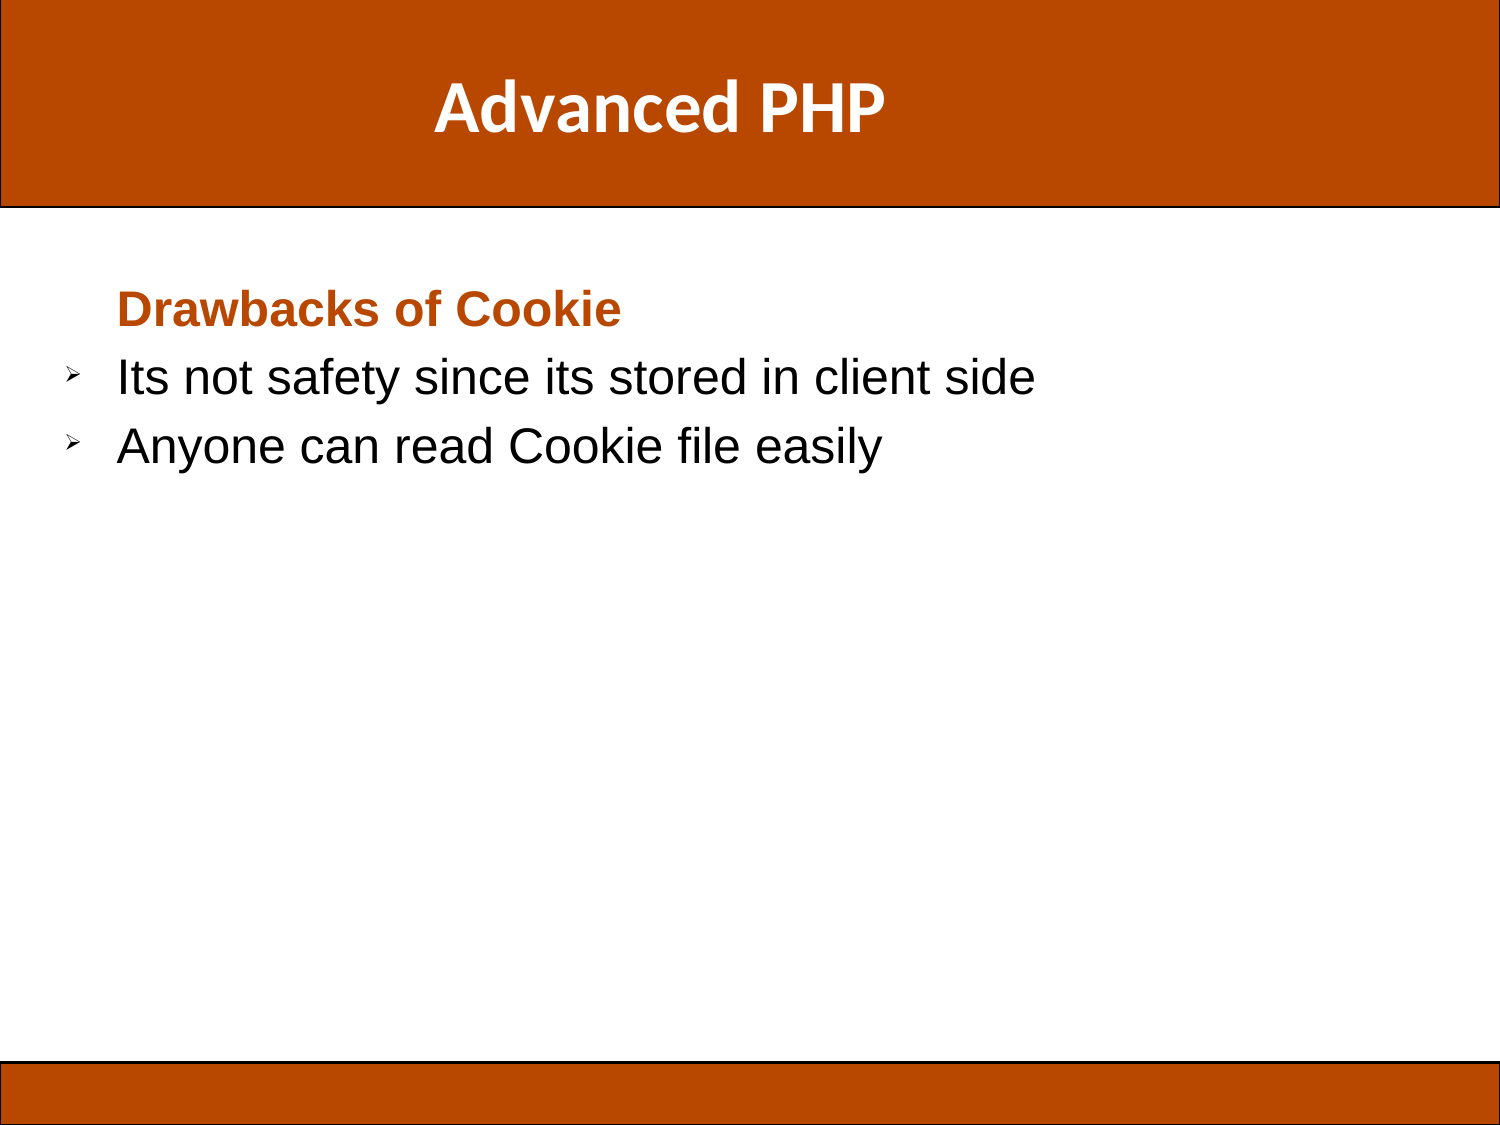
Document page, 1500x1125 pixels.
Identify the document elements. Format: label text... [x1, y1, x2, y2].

text_box Advanced PHP [202, 67, 1119, 155]
list Drawbacks of Cookie Its not safety since its stored in client side Anyone can read Cookie file easily [5, 212, 1394, 981]
